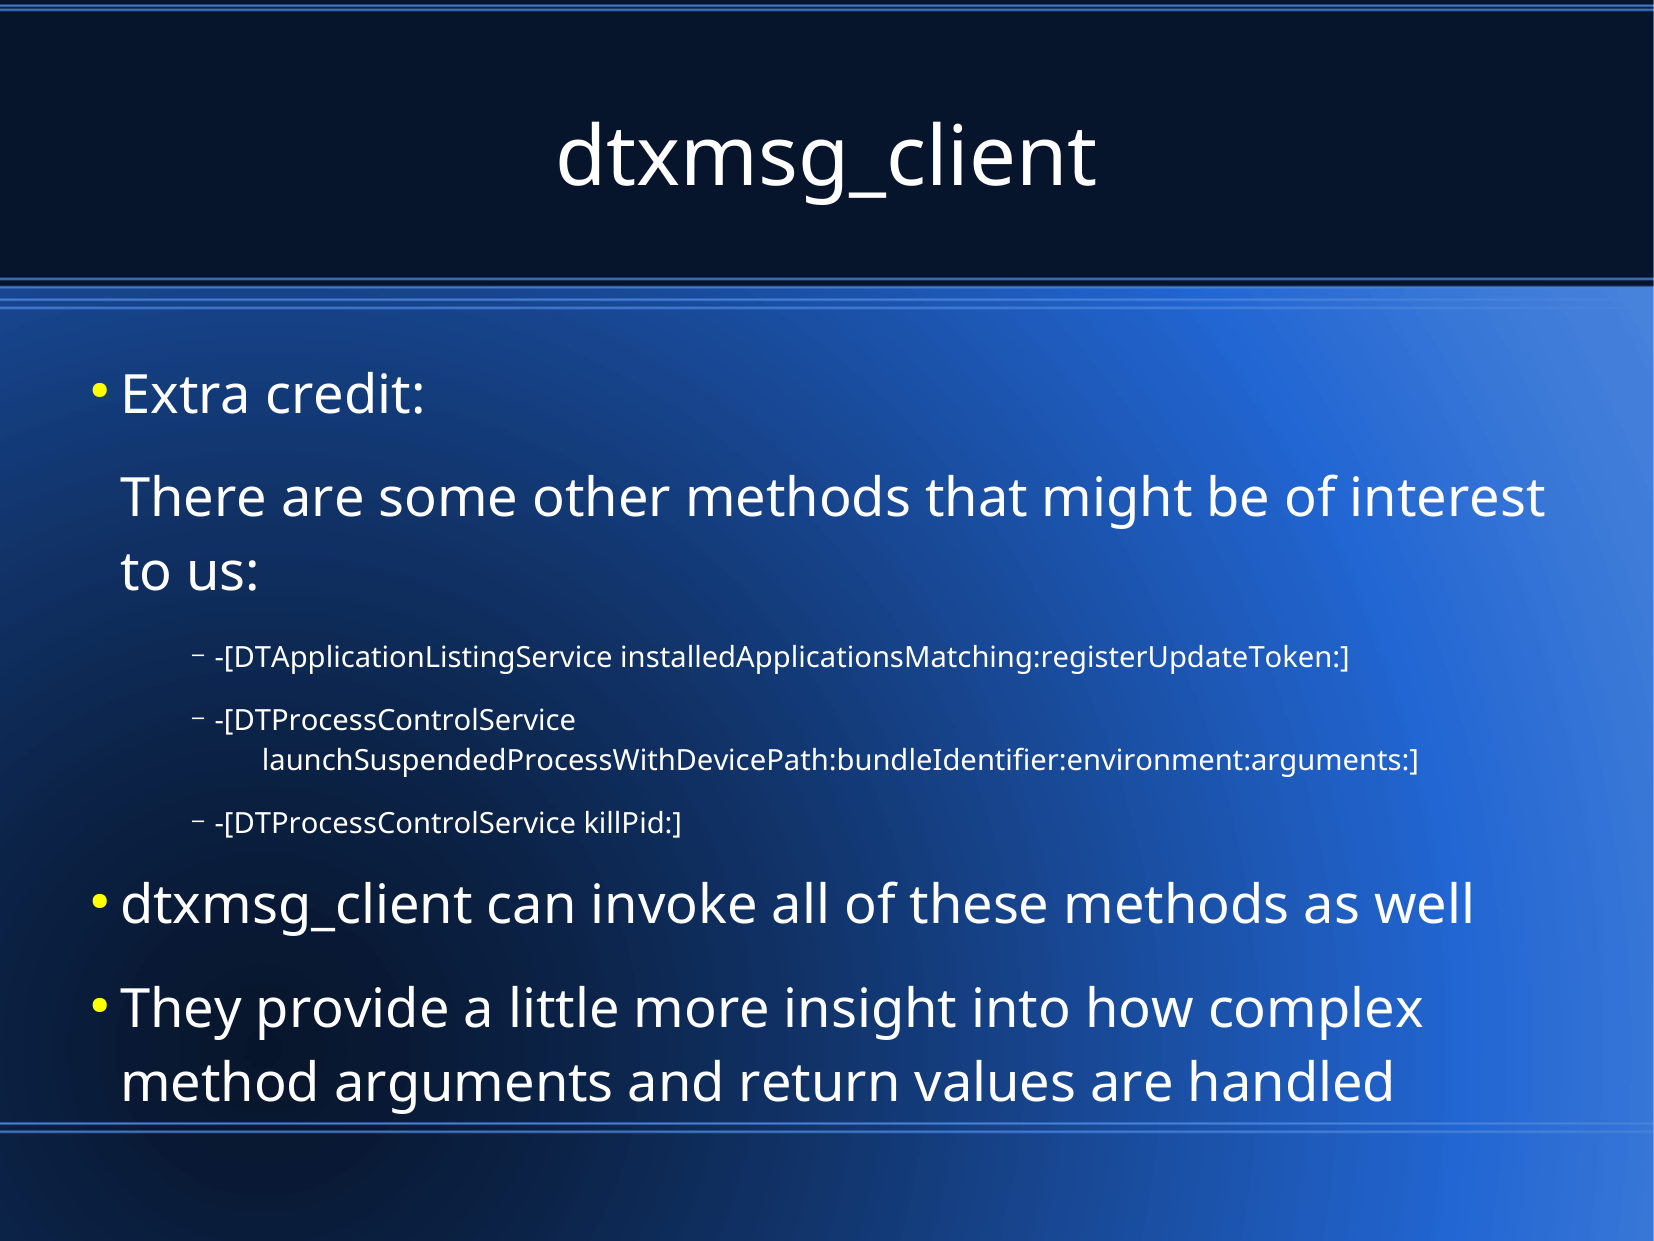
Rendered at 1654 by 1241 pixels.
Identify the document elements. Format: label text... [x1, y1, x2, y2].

title dtxmsg_client [82, 49, 1571, 257]
list Extra credit: There are some other methods that might be of interest to us: -[DTApplicationListingService installedApplicationsMatching:registerUpdateToken:] -[DTProcessControlService launchSuspendedProcessWithDevicePath:bundleIdentifier:environment:arguments:] -[DTProcessControlService killPid:] dtxmsg_client can invoke all of these methods as well They provide a little more insight into how complex method arguments and return values are handled [82, 355, 1583, 1058]
picture [0, 0, 1654, 1241]
